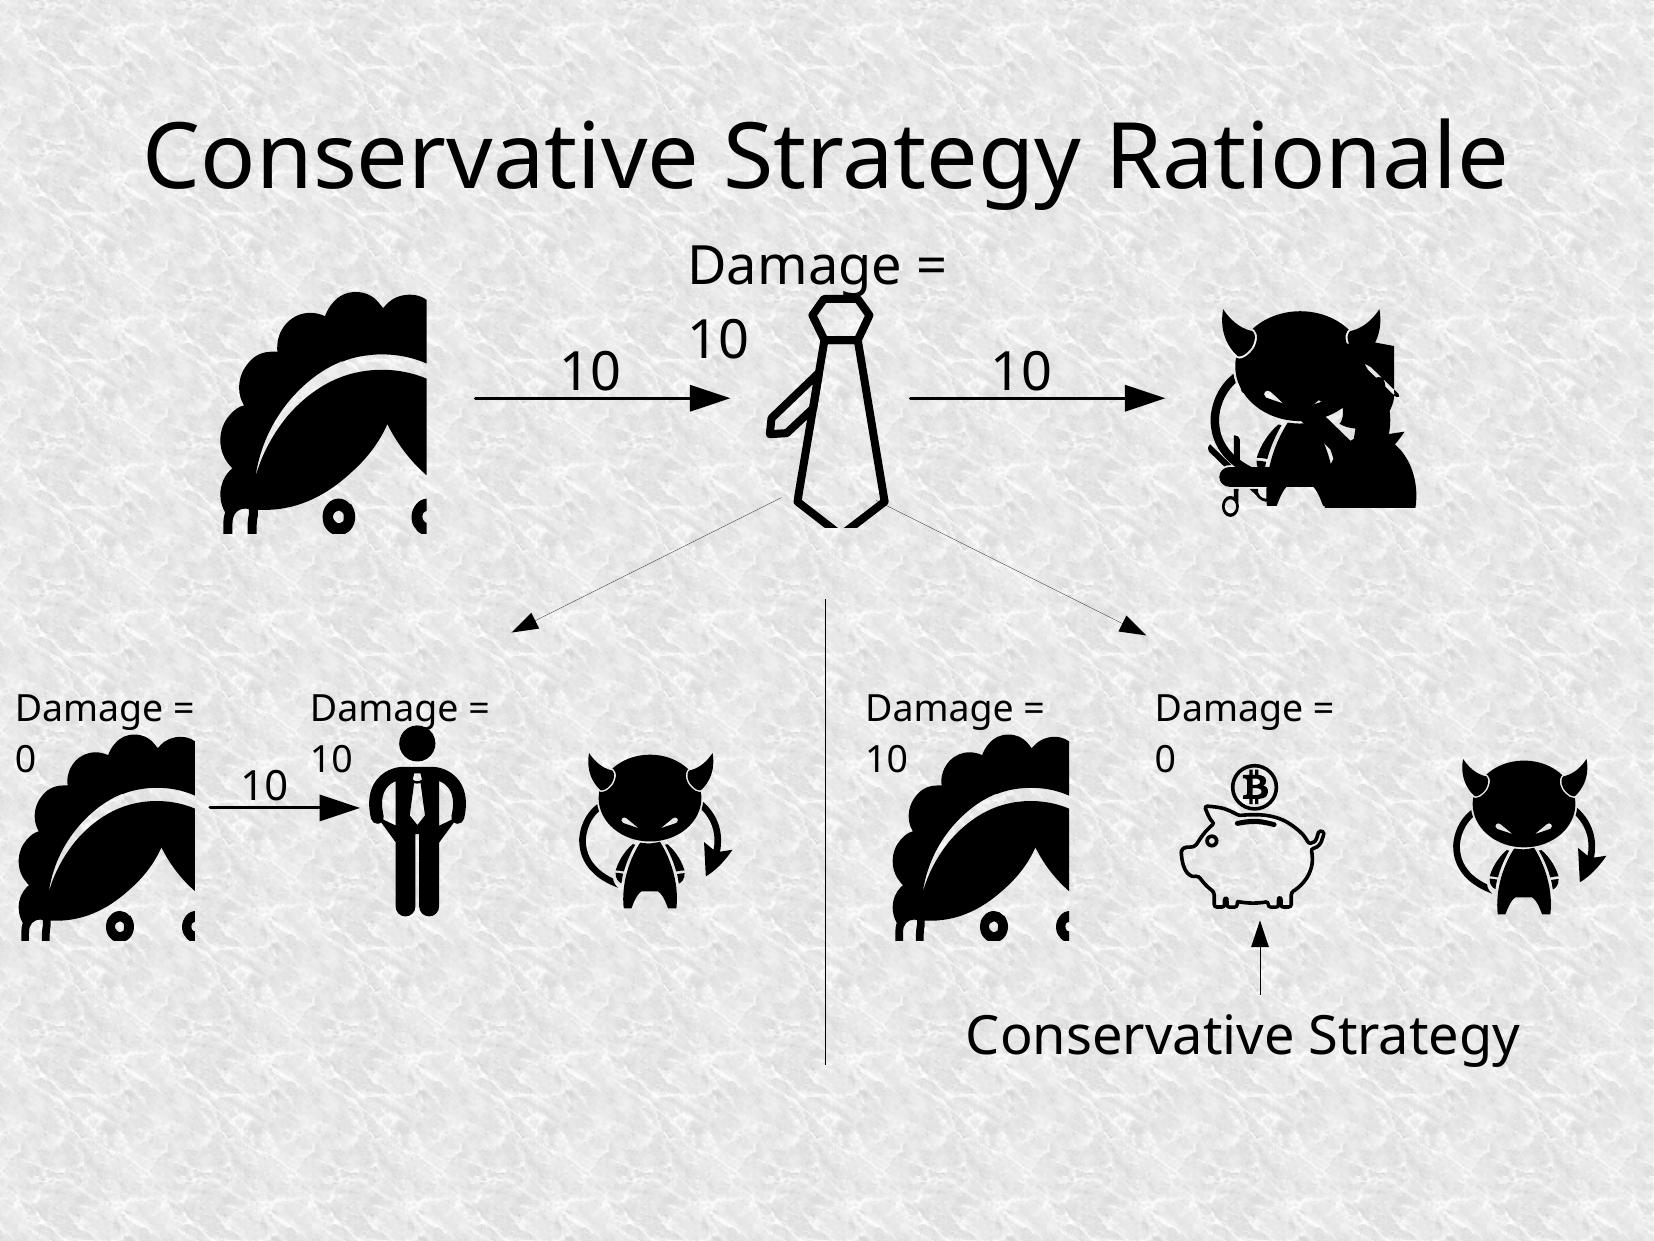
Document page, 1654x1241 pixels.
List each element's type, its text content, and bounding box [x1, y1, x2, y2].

text_box Damage = 10 [672, 219, 1024, 295]
text_box Conservative Strategy [950, 988, 1536, 1065]
text_box 10 [225, 748, 316, 858]
text_box Damage = 0 [0, 674, 241, 735]
text_box Damage = 0 [1139, 674, 1380, 735]
picture [0, 0, 1654, 1241]
text_box 10 [975, 324, 1081, 462]
text_box Damage = 10 [850, 674, 1111, 732]
text_box 10 [544, 324, 650, 462]
title Conservative Strategy Rationale [82, 49, 1571, 257]
text_box Damage = 10 [295, 674, 556, 732]
